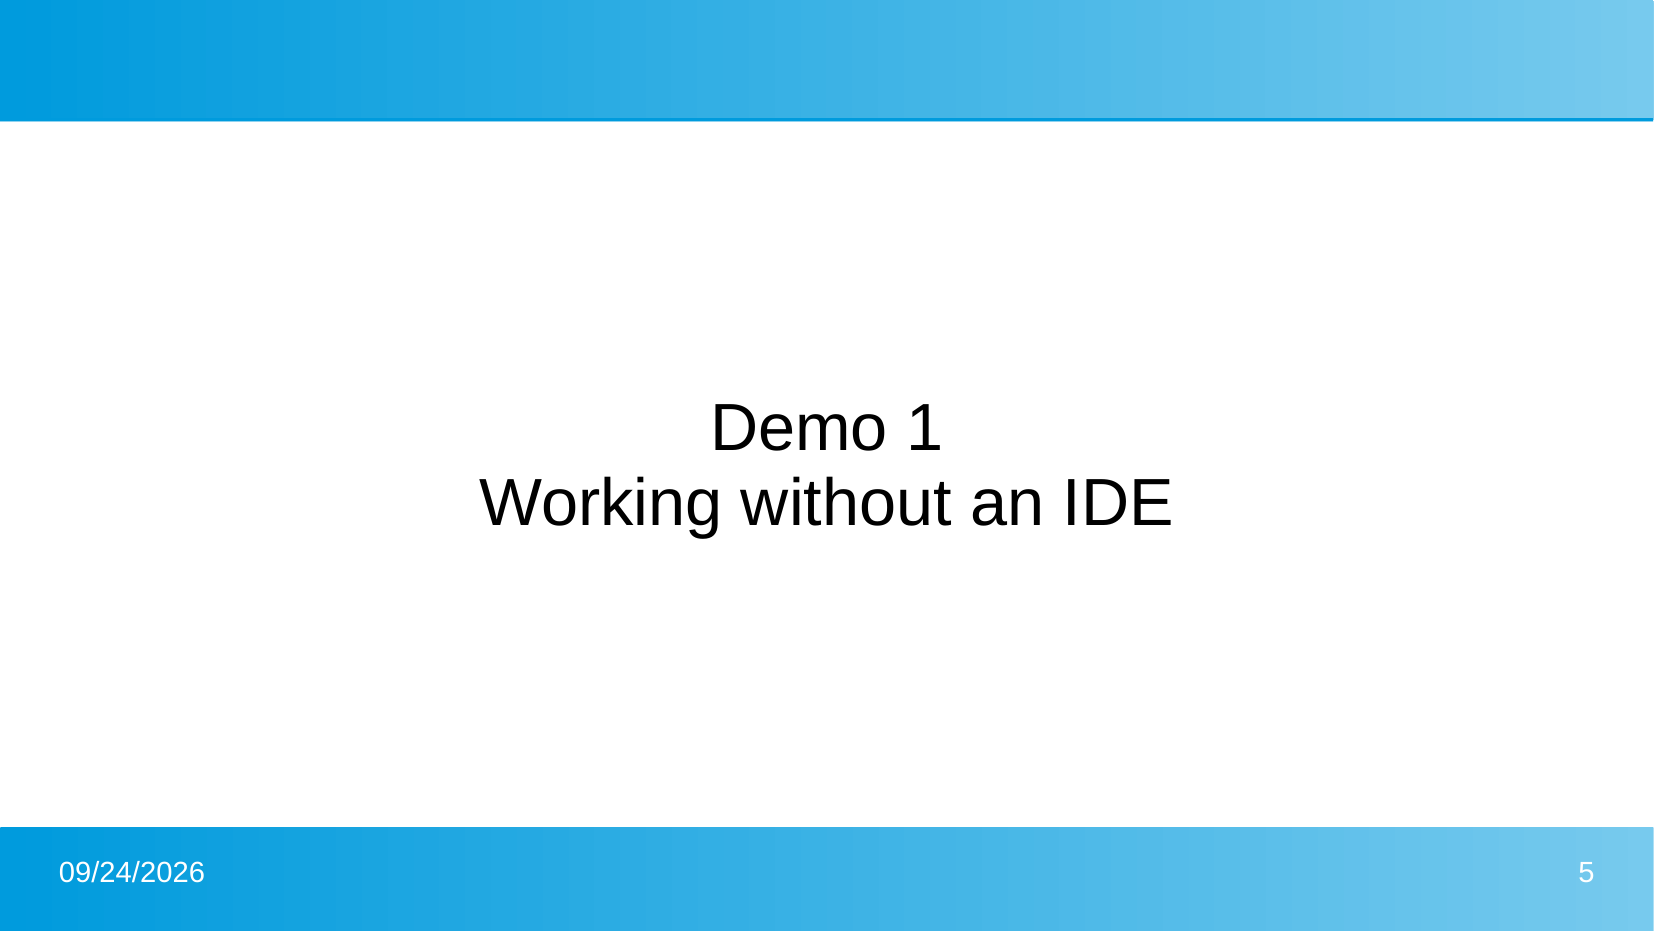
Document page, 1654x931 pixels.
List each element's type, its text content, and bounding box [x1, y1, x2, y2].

subtitle Demo 1 Working without an IDE [59, 283, 1595, 647]
